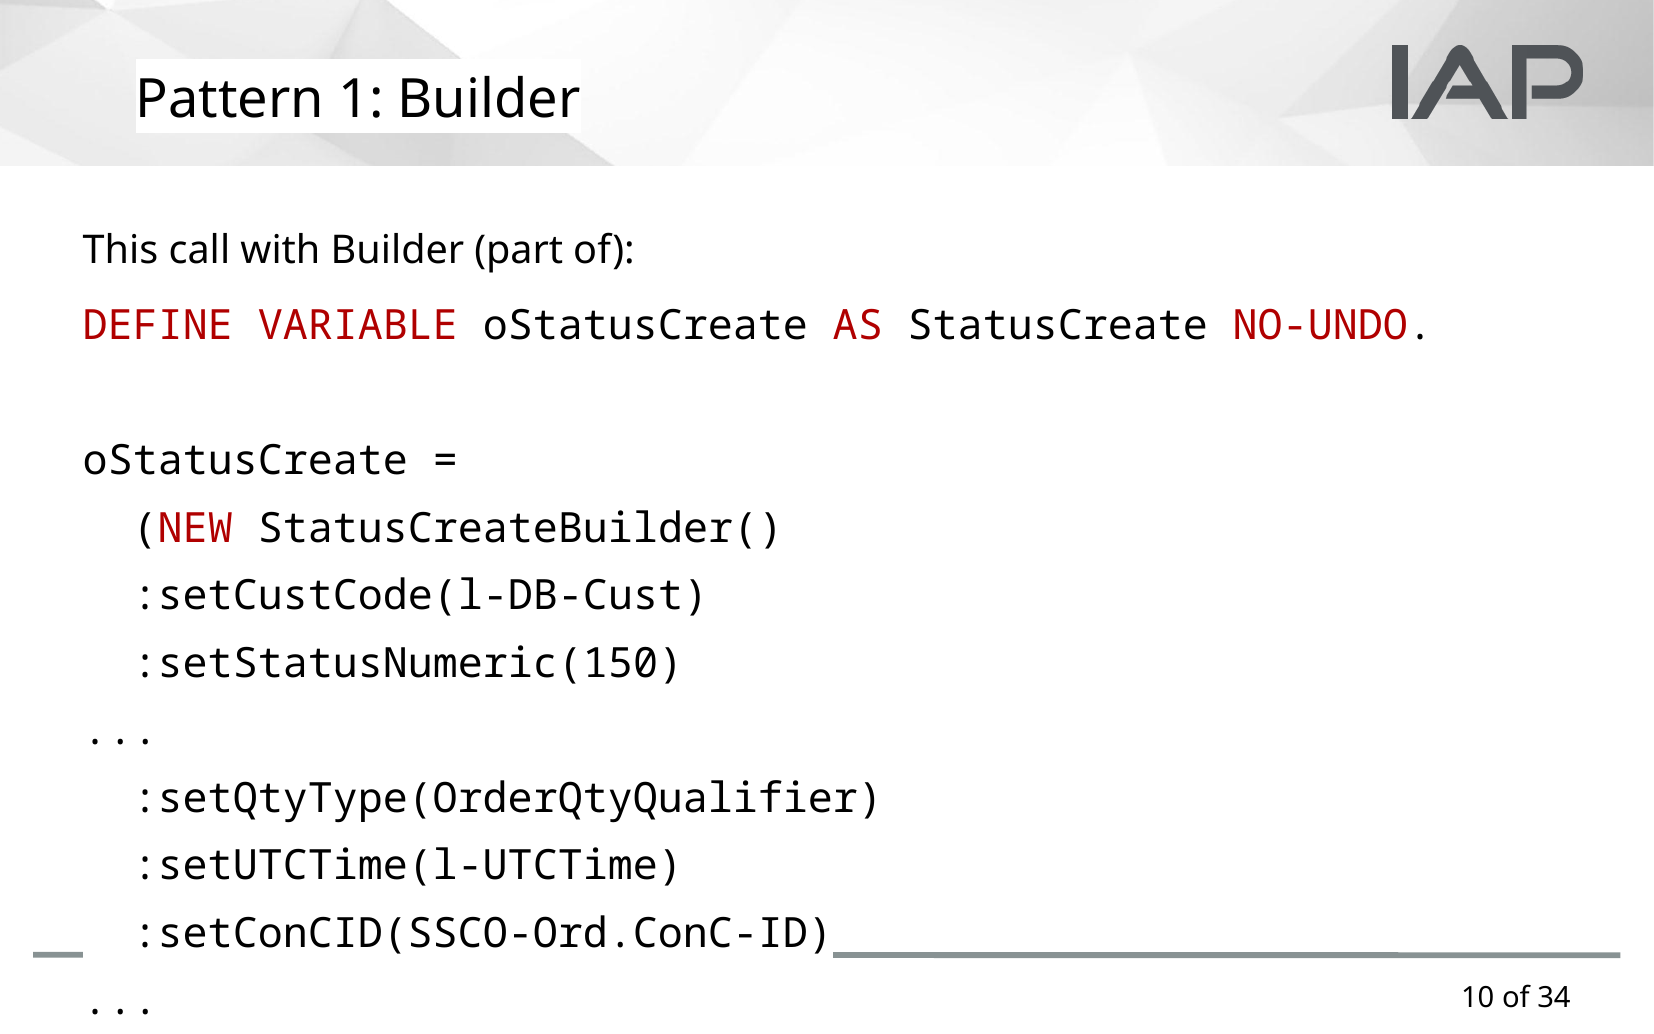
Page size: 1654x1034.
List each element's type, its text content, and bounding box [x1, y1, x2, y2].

list DEFINE VARIABLE oStatusCreate AS StatusCreate NO-UNDO. oStatusCreate = (NEW StatusCreateBuilder() :setCustCode(l-DB-Cust) :setStatusNumeric(150) ... :setQtyType(OrderQtyQualifier) :setUTCTime(l-UTCTime) :setConCID(SSCO-Ord.ConC-ID) ... :build()). [82, 295, 1571, 922]
list This call with Builder (part of): [82, 221, 1571, 295]
picture [0, 0, 1654, 166]
title Pattern 1: Builder [135, 41, 1264, 152]
